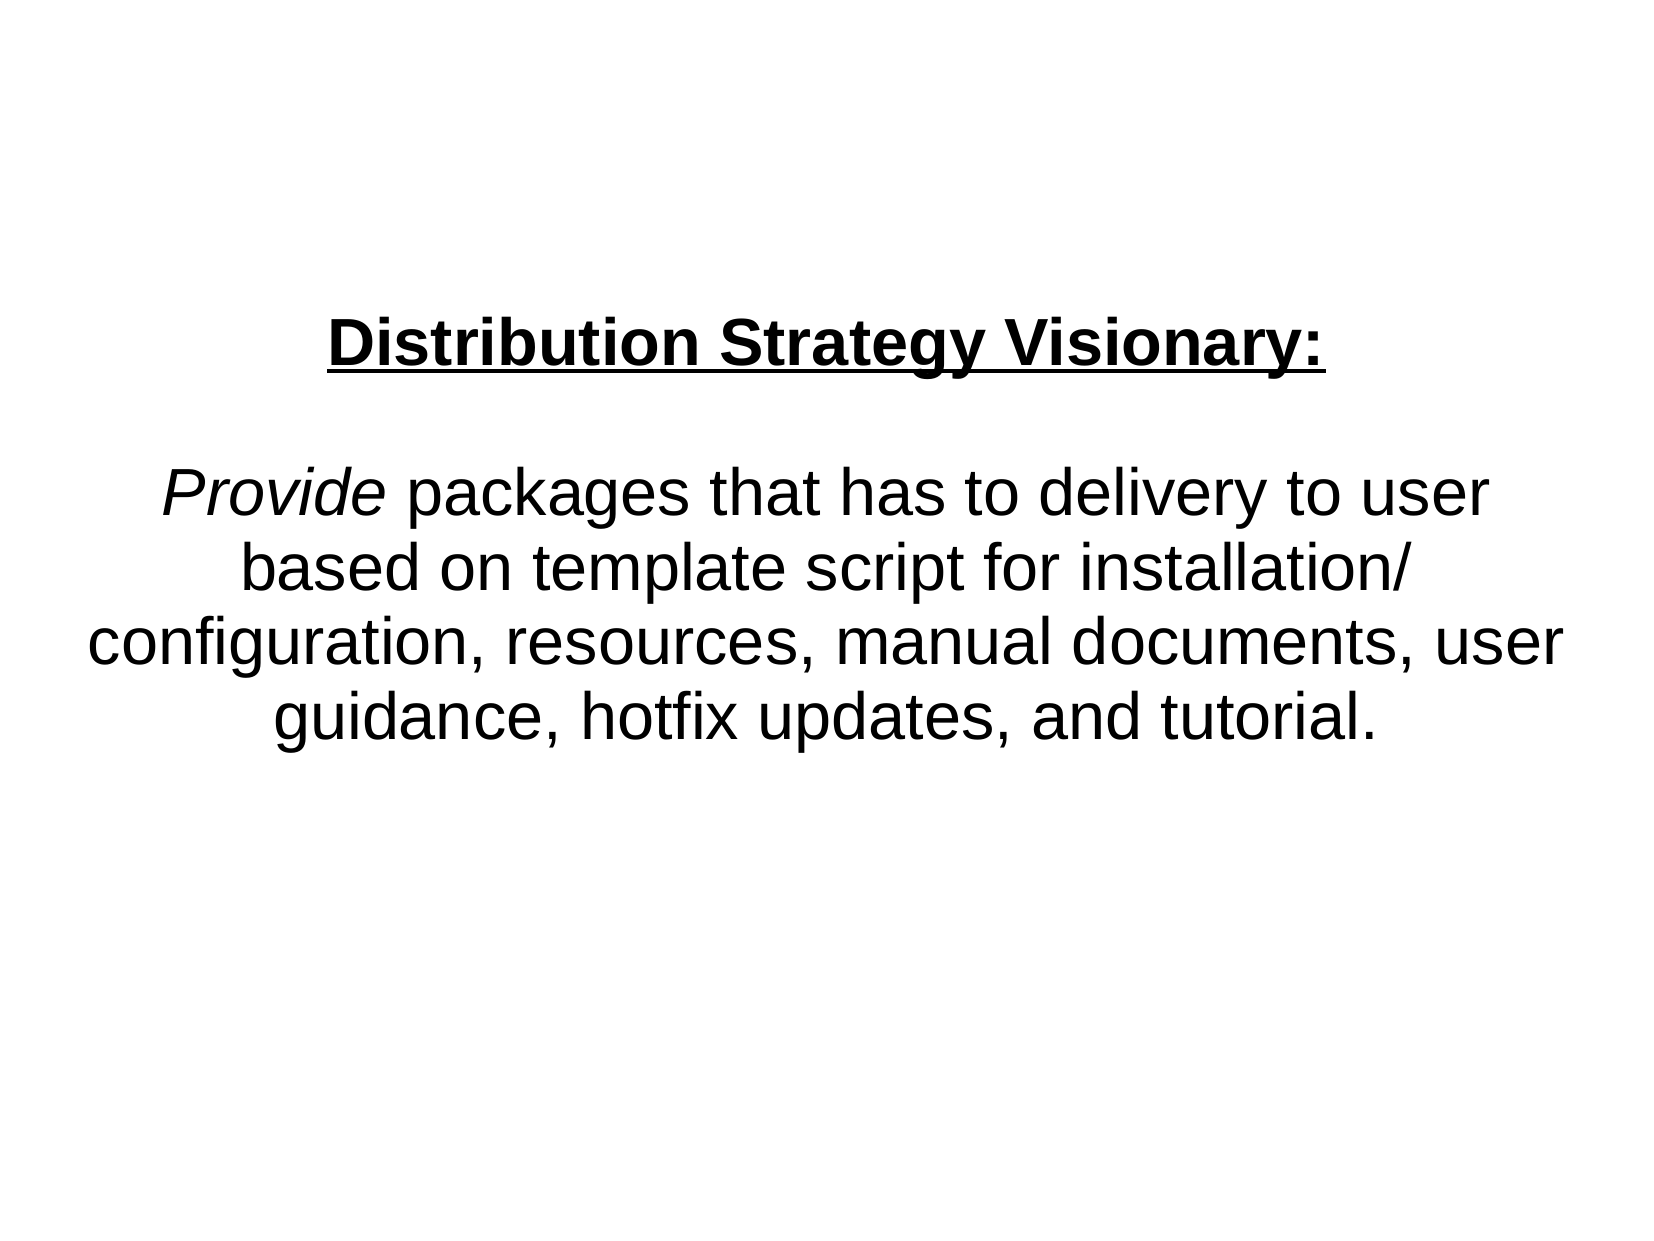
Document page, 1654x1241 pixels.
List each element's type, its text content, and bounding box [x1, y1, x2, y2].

subtitle Distribution Strategy Visionary: Provide packages that has to delivery to user based on template script for installation/ configuration, resources, manual documents, user guidance, hotfix updates, and tutorial. [82, 49, 1571, 1010]
